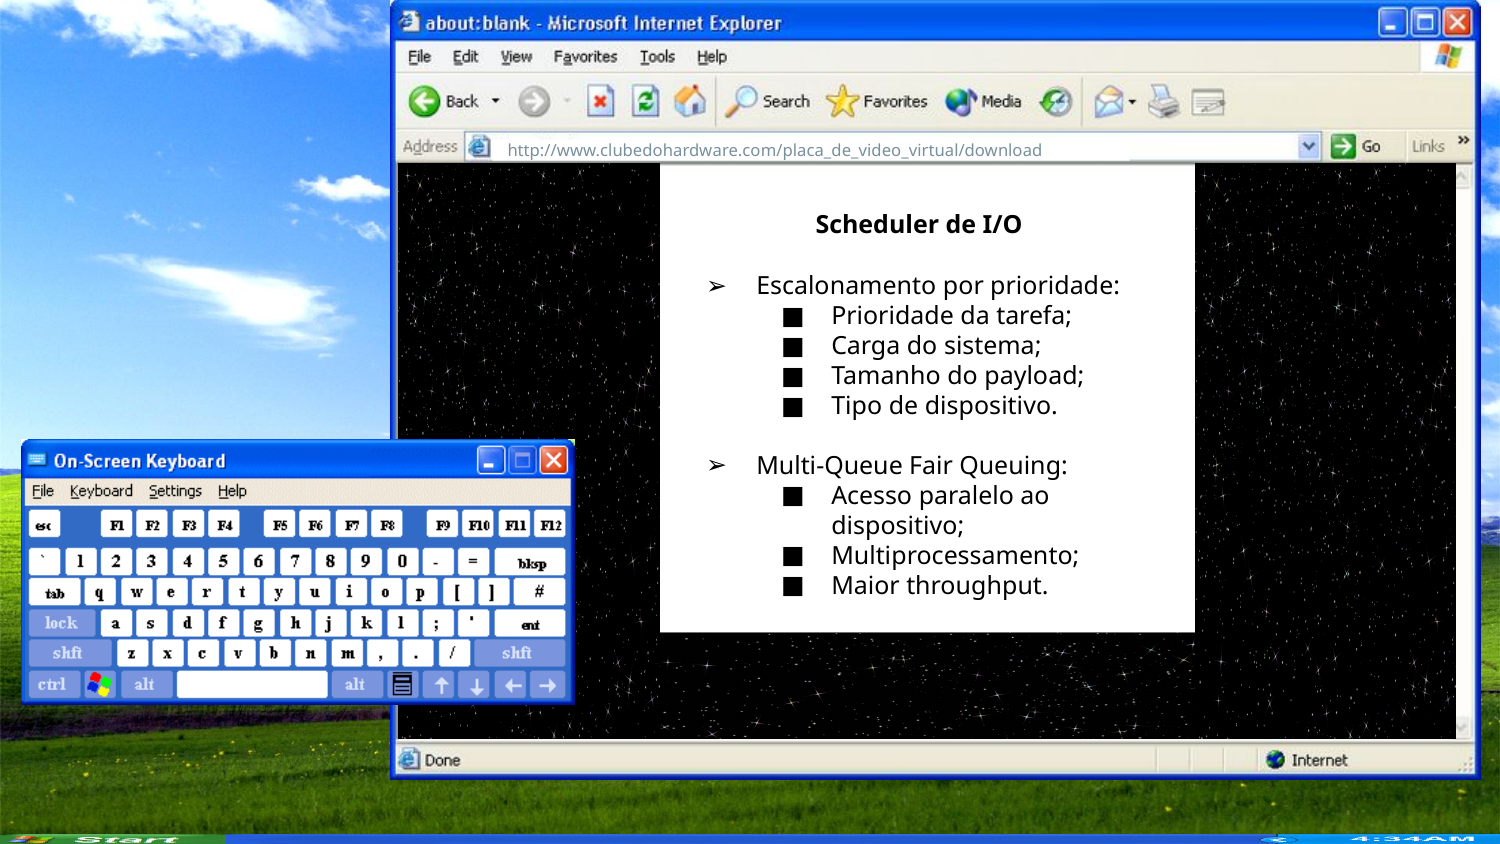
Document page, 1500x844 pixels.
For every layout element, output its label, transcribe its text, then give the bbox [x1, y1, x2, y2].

text_box Scheduler de I/O [700, 193, 1138, 268]
text_box http://www.clubedohardware.com/placa_de_video_virtual/download [492, 139, 1130, 161]
picture [0, 0, 1500, 844]
text_box Escalonamento por prioridade: Prioridade da tarefa; Carga do sistema; Tamanho do payload; Tipo de dispositivo. Multi-Queue Fair Queuing: Acesso paralelo ao dispositivo; Multiprocessamento; Maior throughput. [666, 281, 1186, 588]
